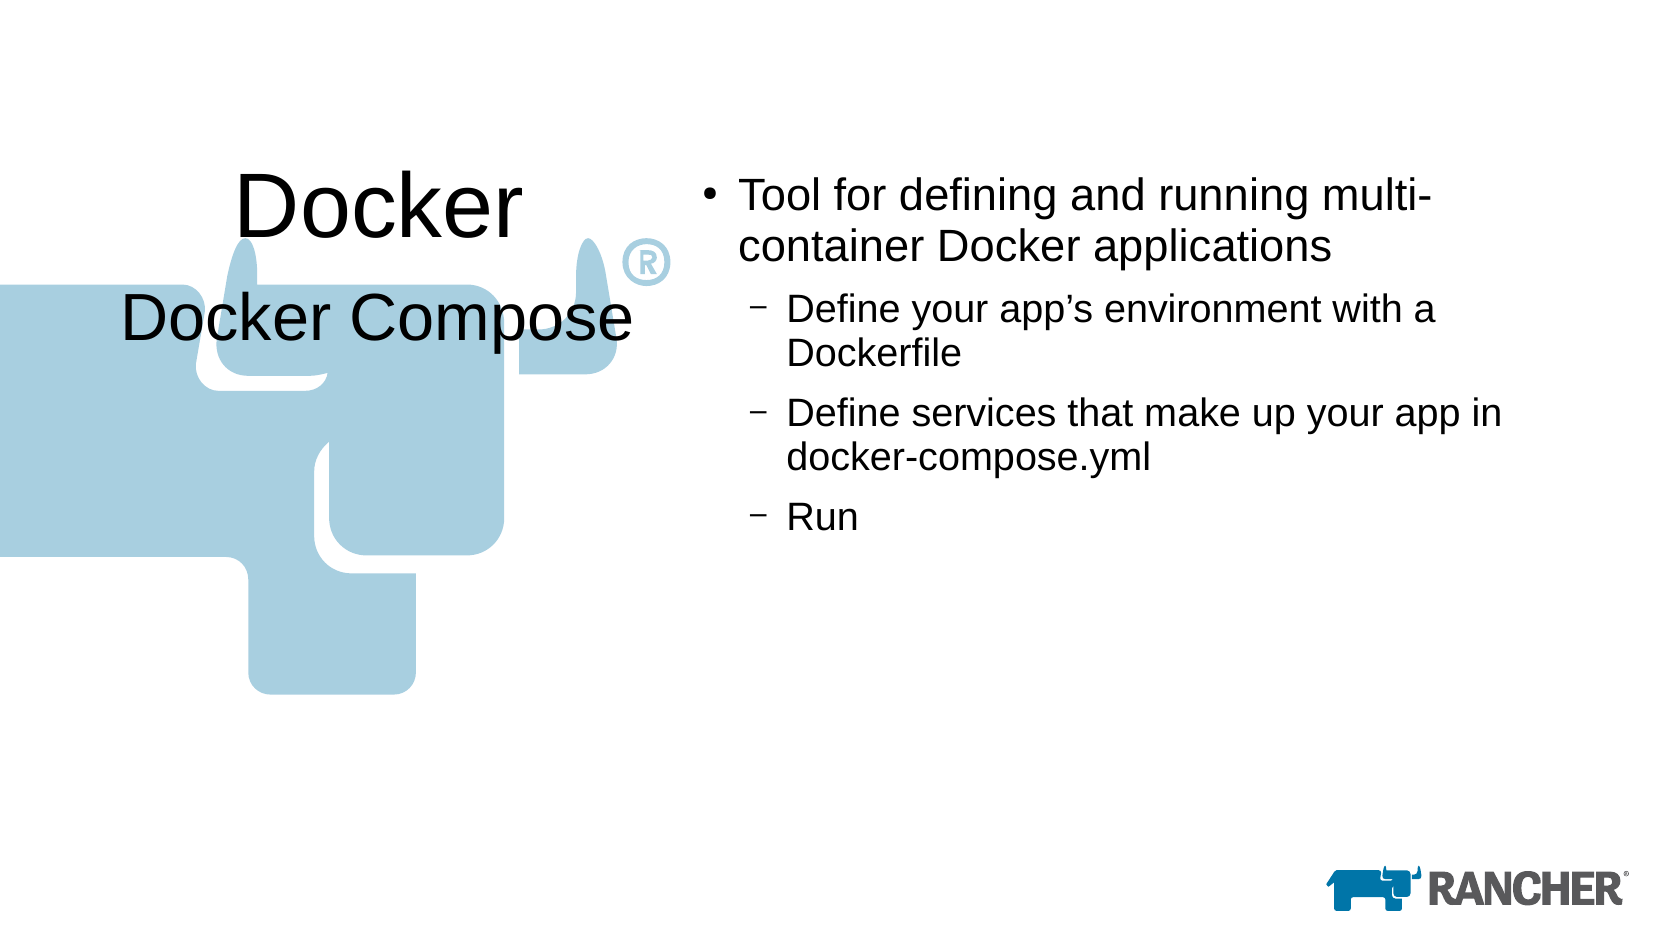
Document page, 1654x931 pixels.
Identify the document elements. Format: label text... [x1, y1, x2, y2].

text_box Docker Compose [81, 280, 674, 586]
title Docker [83, 154, 676, 371]
list Tool for defining and running multi-container Docker applications Define your app’s environment with a Dockerfile Define services that make up your app in docker-compose.yml Run [690, 169, 1572, 545]
